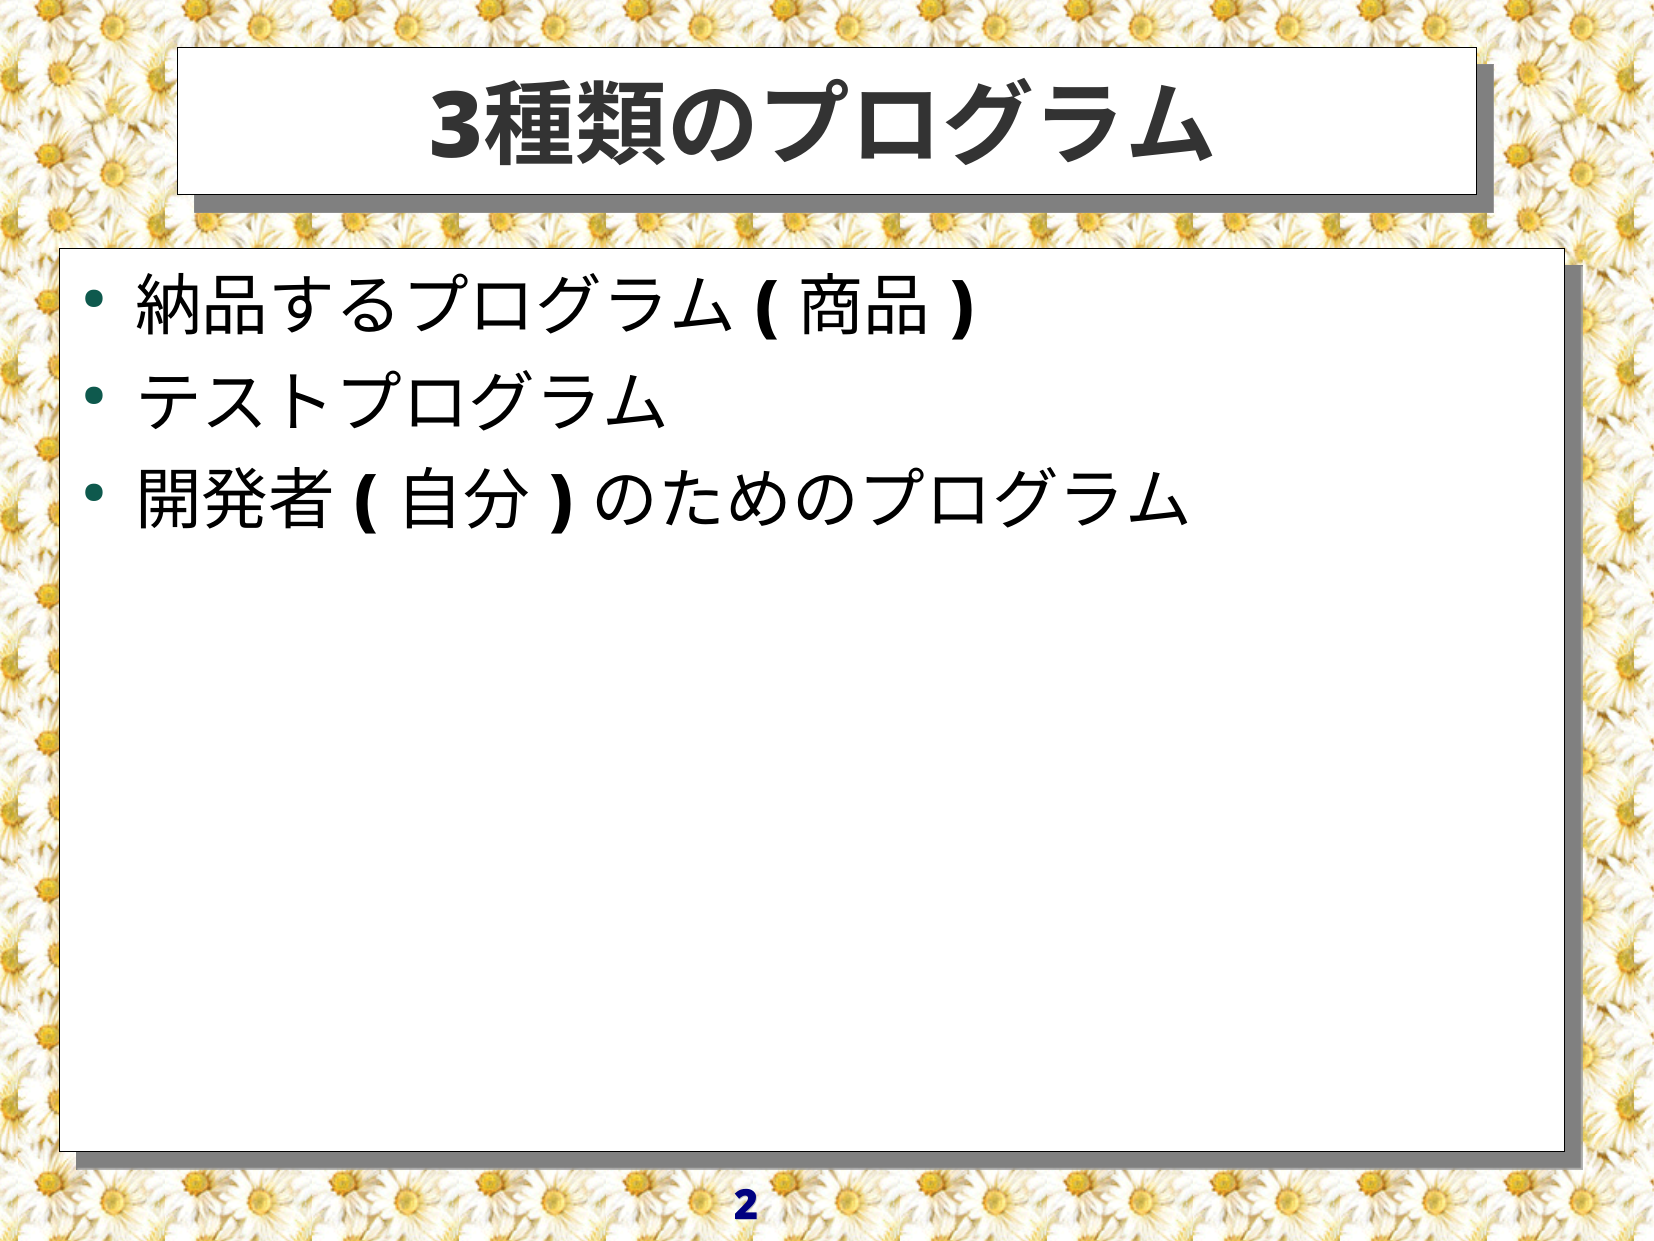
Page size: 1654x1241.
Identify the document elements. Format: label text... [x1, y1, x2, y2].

list 納品するプログラム(商品) テストプログラム 開発者(自分)のためのプログラム [64, 252, 1565, 1108]
title 3種類のプログラム [218, 47, 1430, 189]
picture [0, 0, 1654, 1241]
